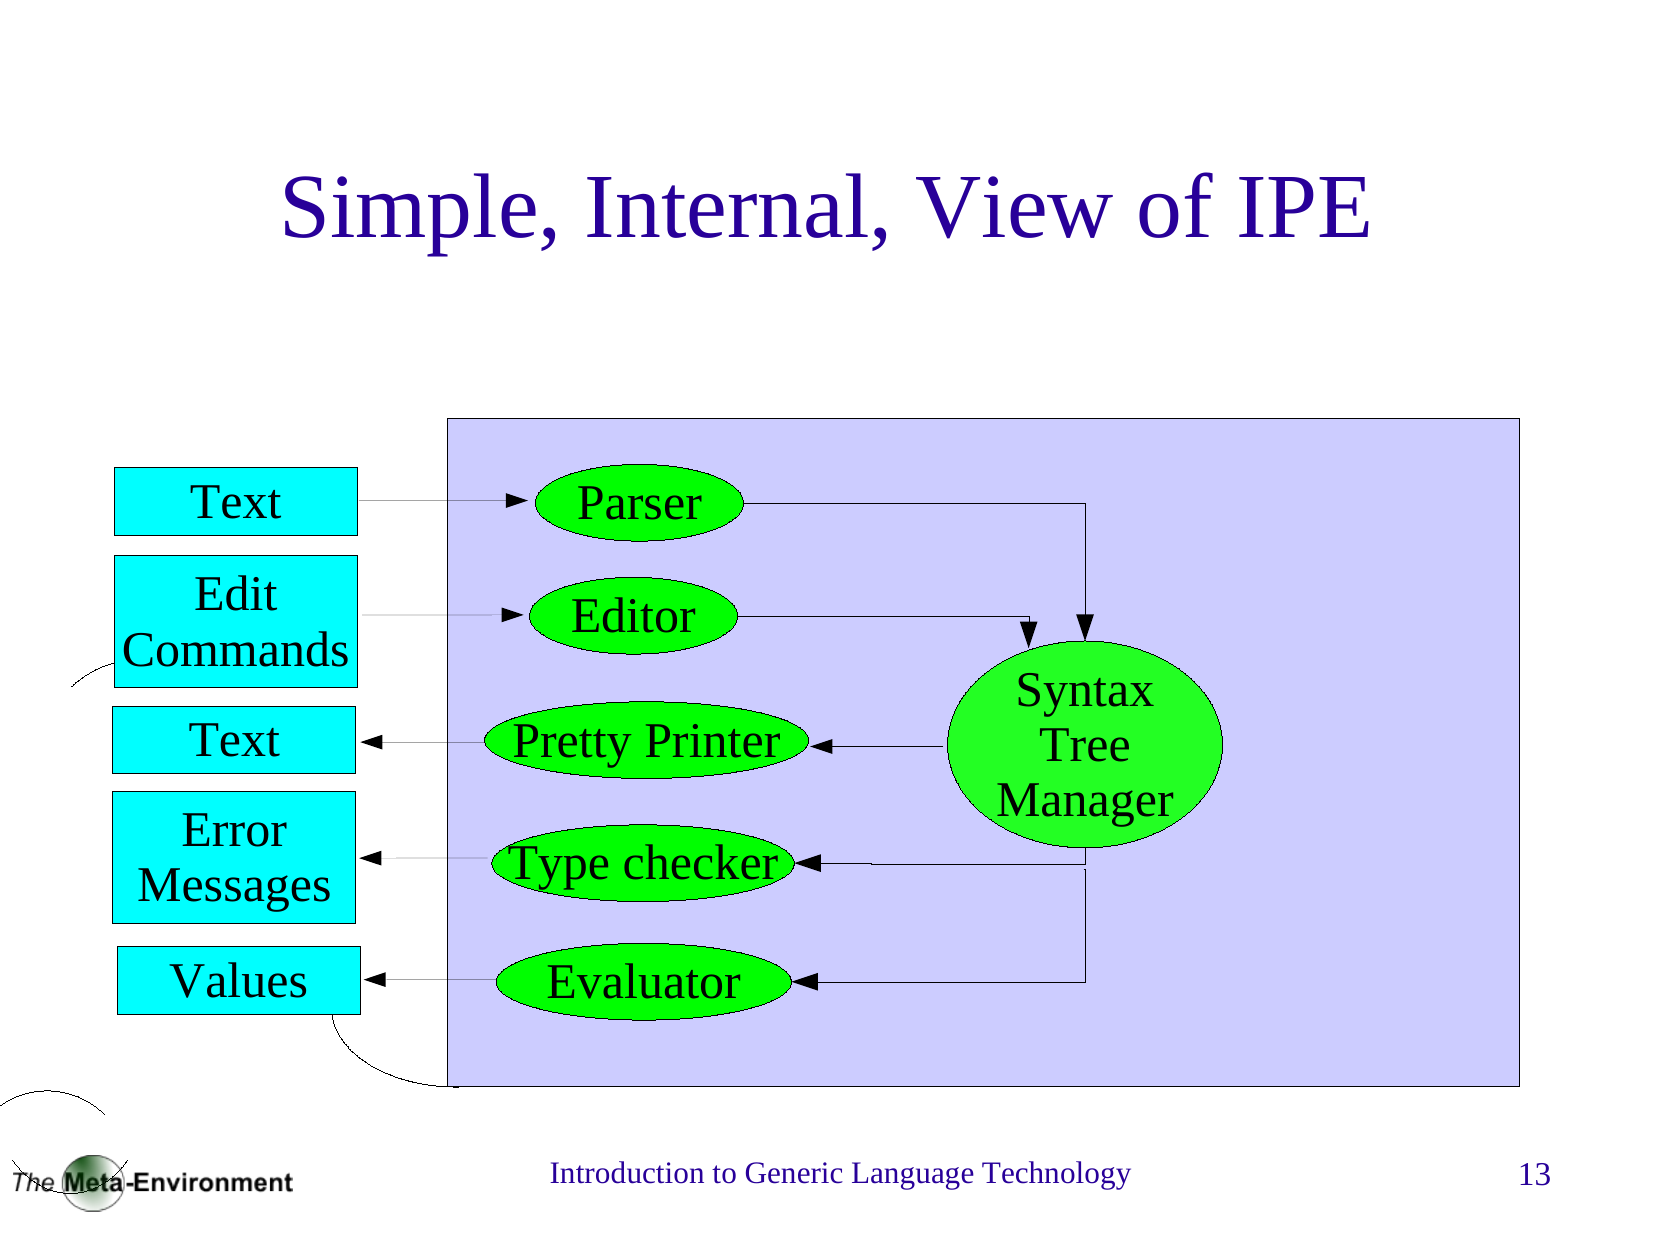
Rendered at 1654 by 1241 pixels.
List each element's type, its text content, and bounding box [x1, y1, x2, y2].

text_box Parser [535, 464, 744, 542]
text_box Text [114, 467, 358, 536]
text_box Pretty Printer [484, 701, 809, 779]
text_box Error Messages [112, 791, 356, 924]
text_box Edit Commands [114, 555, 358, 688]
picture [13, 1155, 293, 1212]
text_box Type checker [491, 824, 795, 902]
text_box Editor [529, 577, 738, 655]
text_box Values [117, 946, 361, 1015]
text_box Syntax Tree Manager [947, 640, 1223, 848]
title Simple, Internal, View of IPE [121, 102, 1534, 311]
text_box Text [112, 706, 356, 774]
text_box Evaluator [496, 943, 792, 1021]
text_box [447, 418, 1520, 1087]
